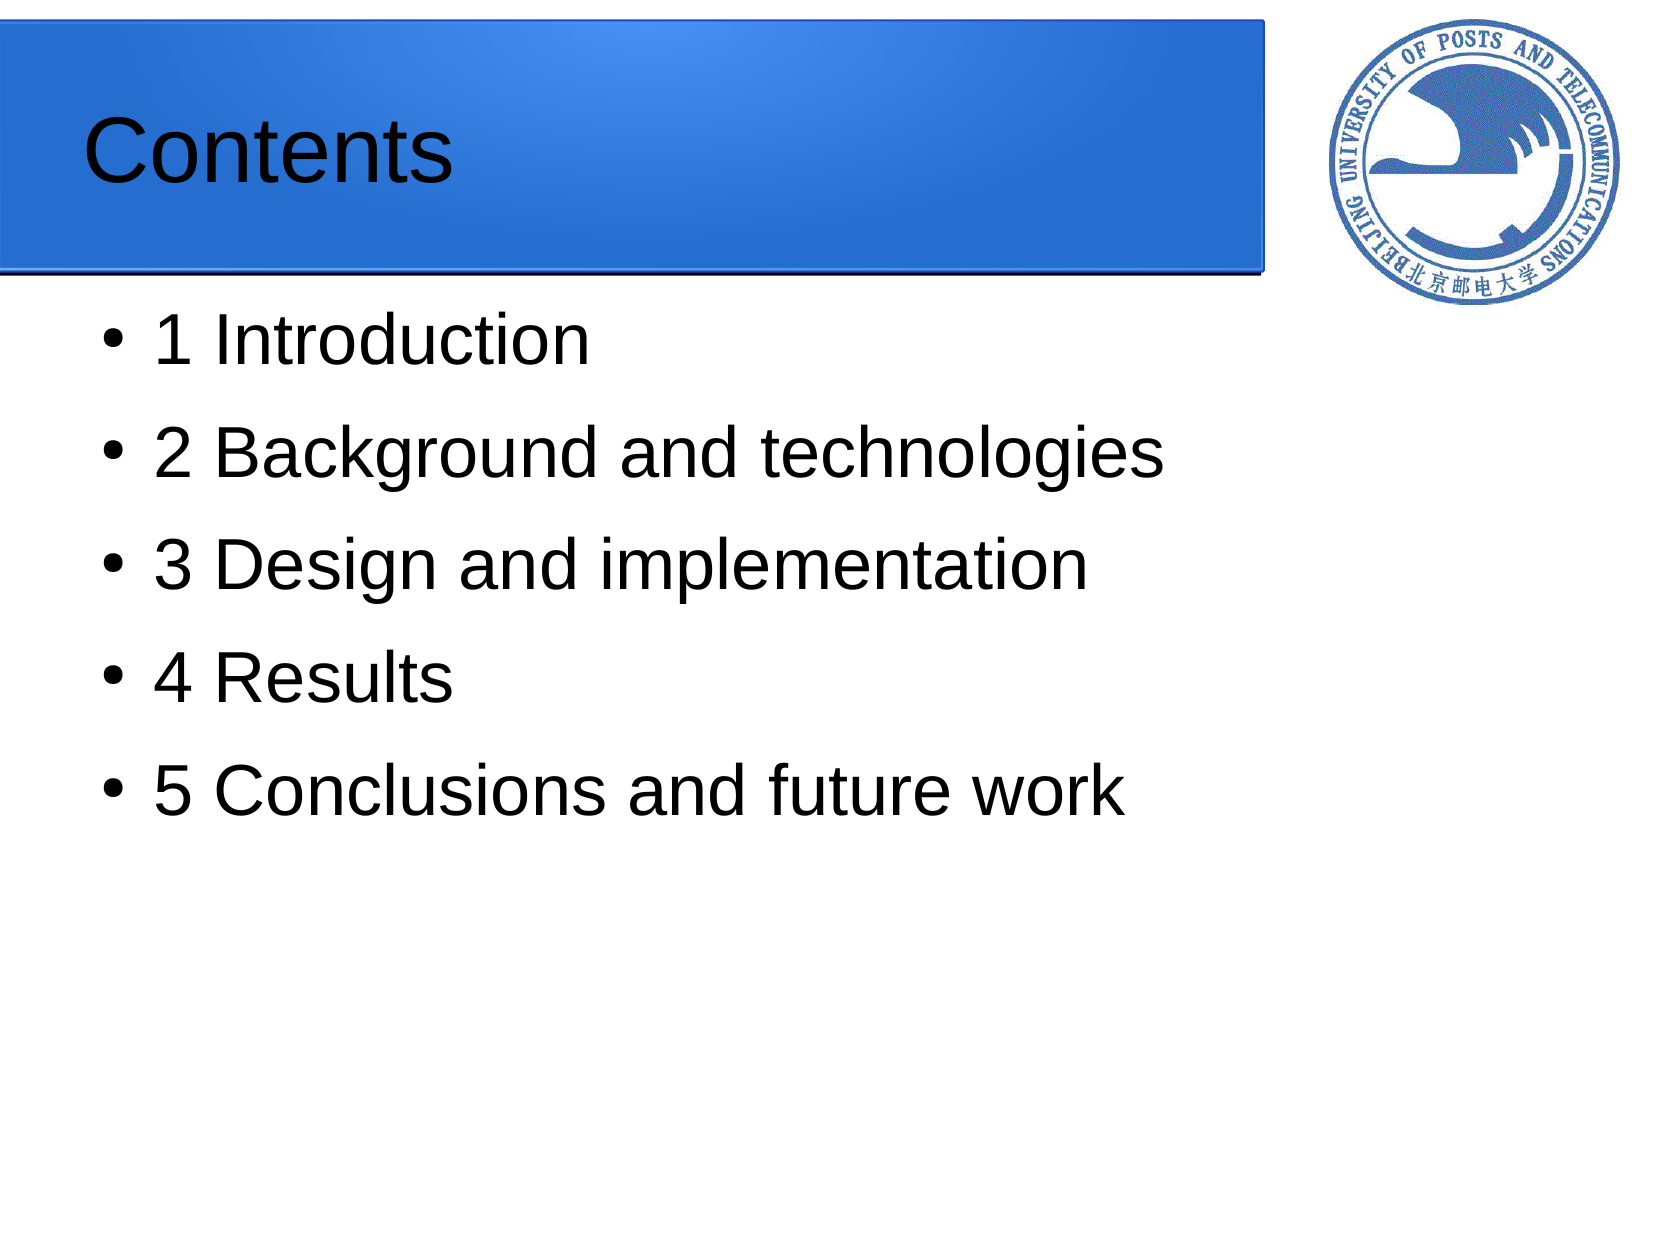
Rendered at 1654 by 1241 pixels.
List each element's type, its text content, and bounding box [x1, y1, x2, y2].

picture [1318, 15, 1635, 315]
list 1 Introduction 2 Background and technologies 3 Design and implementation 4 Results 5 Conclusions and future work [82, 299, 1571, 1019]
title Contents [82, 47, 1235, 252]
